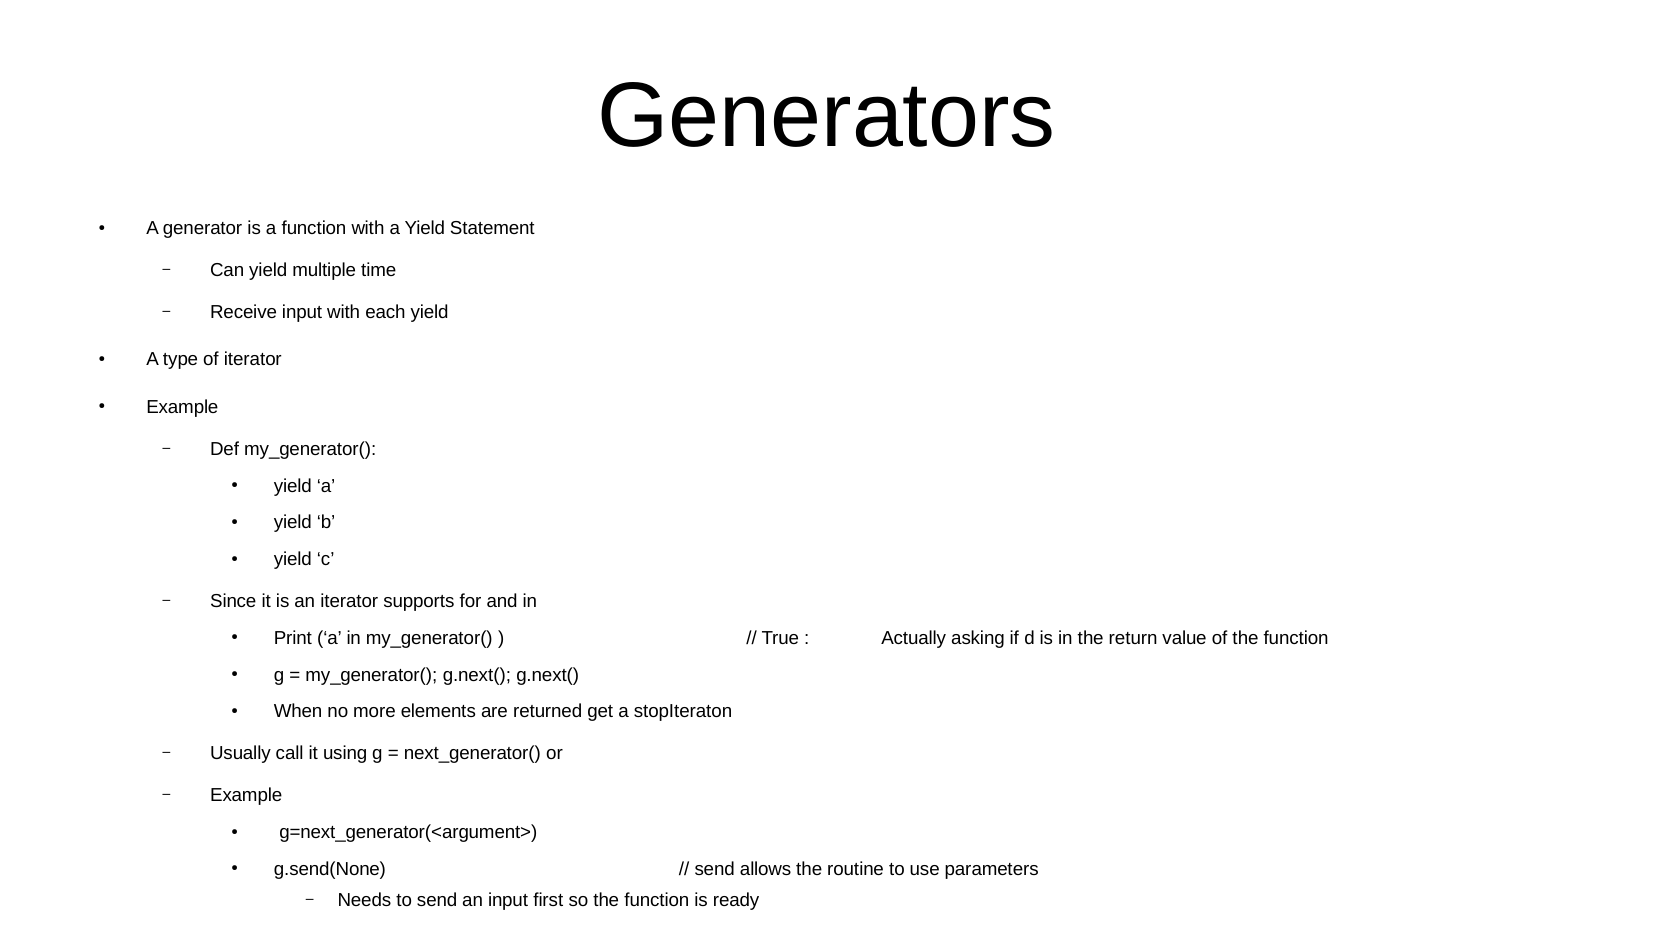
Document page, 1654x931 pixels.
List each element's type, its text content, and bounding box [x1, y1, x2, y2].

title Generators [82, 37, 1571, 193]
list A generator is a function with a Yield Statement Can yield multiple time Receive input with each yield A type of iterator Example Def my_generator(): yield ‘a’ yield ‘b’ yield ‘c’ Since it is an iterator supports for and in Print (‘a’ in my_generator() ) // True : Actually asking if d is in the return value of the function g = my_generator(); g.next(); g.next() When no more elements are returned get a stopIteraton Usually call it using g = next_generator() or Example g=next_generator(<argument>) g.send(None) // send allows the routine to use parameters Needs to send an input first so the function is ready [82, 217, 1571, 913]
